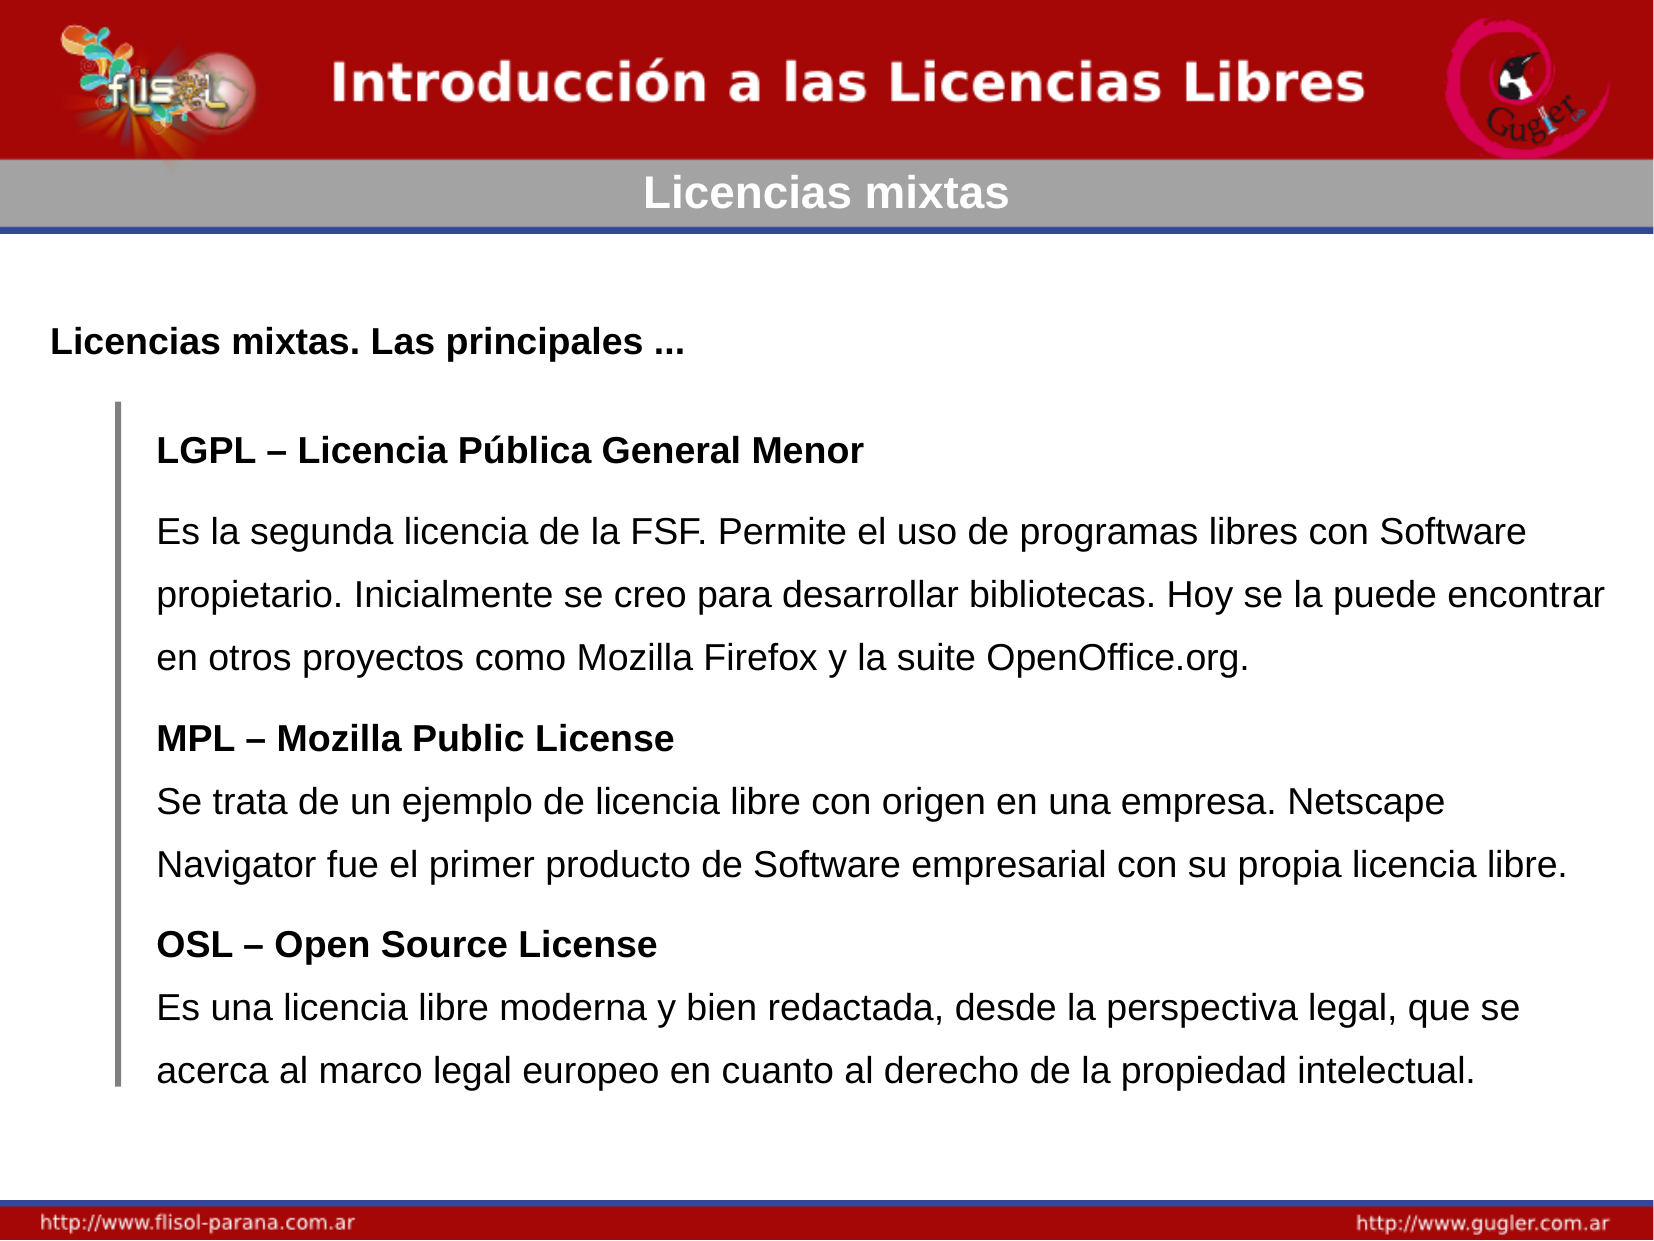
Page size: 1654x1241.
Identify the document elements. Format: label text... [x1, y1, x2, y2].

picture [0, 226, 1654, 234]
text_box Licencias mixtas. Las principales ... [35, 312, 1619, 370]
picture [0, 0, 1654, 159]
picture [0, 1200, 1654, 1241]
text_box LGPL – Licencia Pública General Menor Es la segunda licencia de la FSF. Permite el uso de programas libres con Software propietario. Inicialmente se creo para desarrollar bibliotecas. Hoy se la puede encontrar en otros proyectos como Mozilla Firefox y la suite OpenOffice.org. MPL – Mozilla Public License Se trata de un ejemplo de licencia libre con origen en una empresa. Netscape Navigator fue el primer producto de Software empresarial con su propia licencia libre. OSL – Open Source License Es una licencia libre moderna y bien redactada, desde la perspectiva legal, que se acerca al marco legal europeo en cuanto al derecho de la propiedad intelectual. [141, 401, 1630, 1079]
text_box Licencias mixtas [0, 159, 1654, 226]
